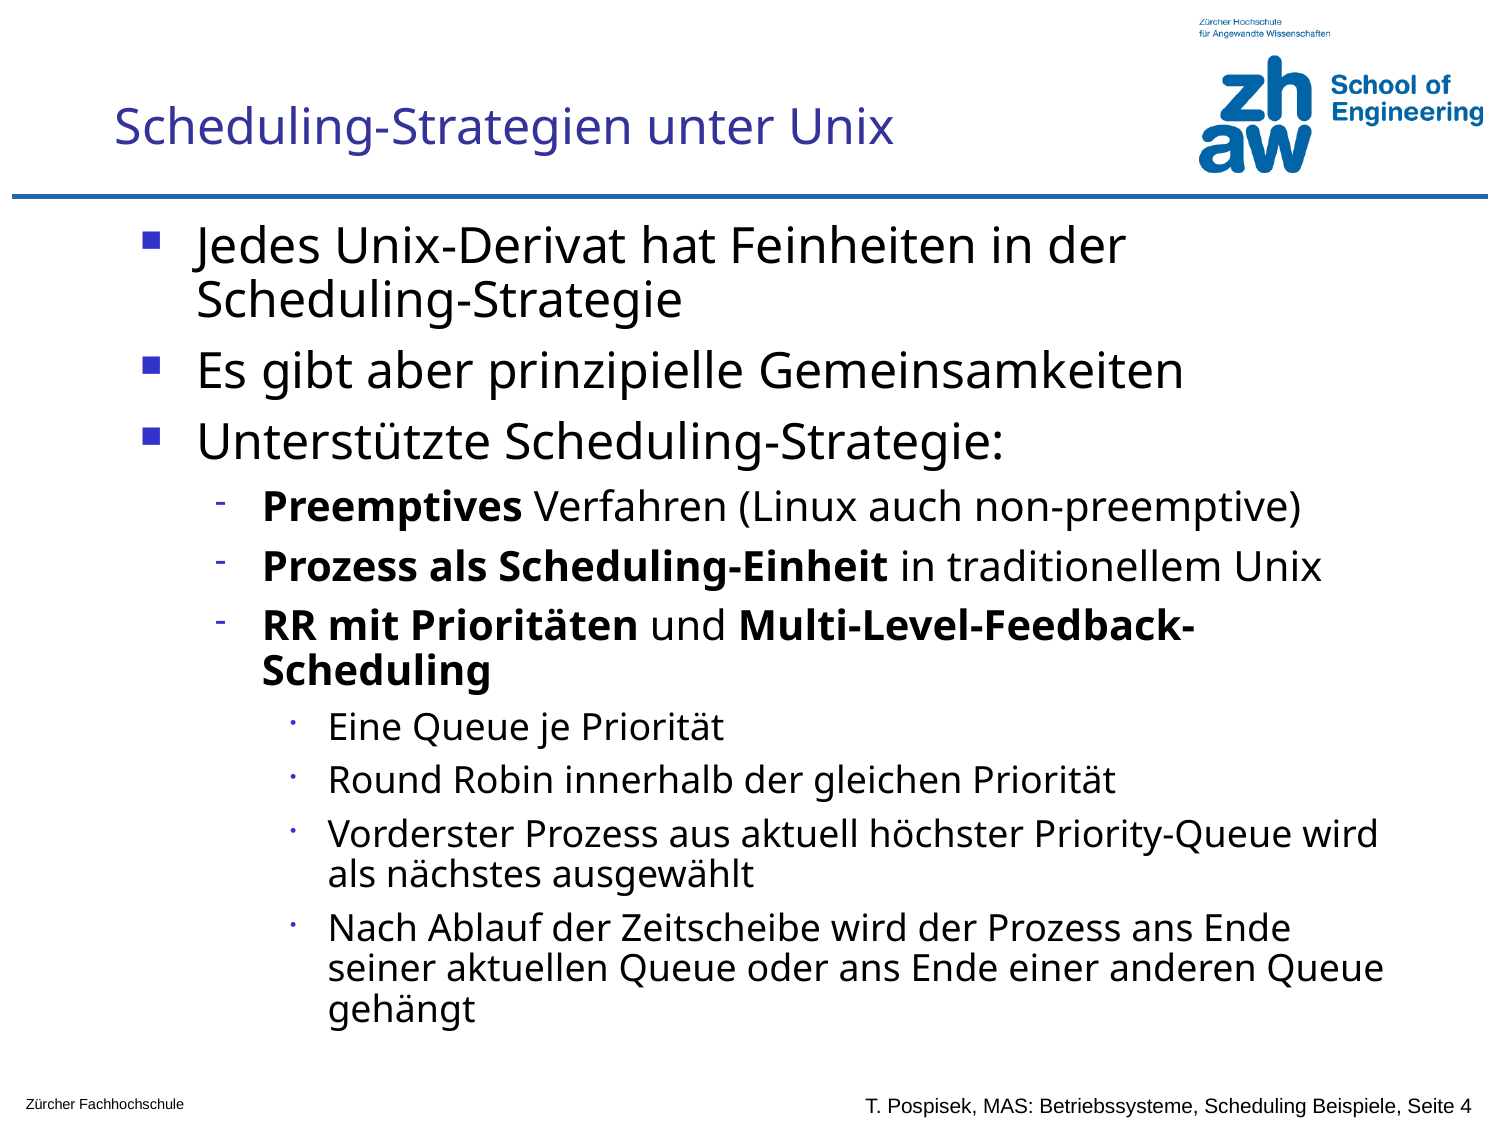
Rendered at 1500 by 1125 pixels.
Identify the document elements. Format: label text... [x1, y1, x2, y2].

list Jedes Unix-Derivat hat Feinheiten in der Scheduling-Strategie Es gibt aber prinzipielle Gemeinsamkeiten Unterstützte Scheduling-Strategie: Preemptives Verfahren (Linux auch non-preemptive) Prozess als Scheduling-Einheit in traditionellem Unix RR mit Prioritäten und Multi-Level-Feedback-Scheduling Eine Queue je Priorität Round Robin innerhalb der gleichen Priorität Vorderster Prozess aus aktuell höchster Priority-Queue wird als nächstes ausgewählt Nach Ablauf der Zeitscheibe wird der Prozess ans Ende seiner aktuellen Queue oder ans Ende einer anderen Queue gehängt [125, 212, 1413, 975]
picture [1199, 19, 1483, 173]
title Scheduling-Strategien unter Unix [99, 50, 1379, 163]
